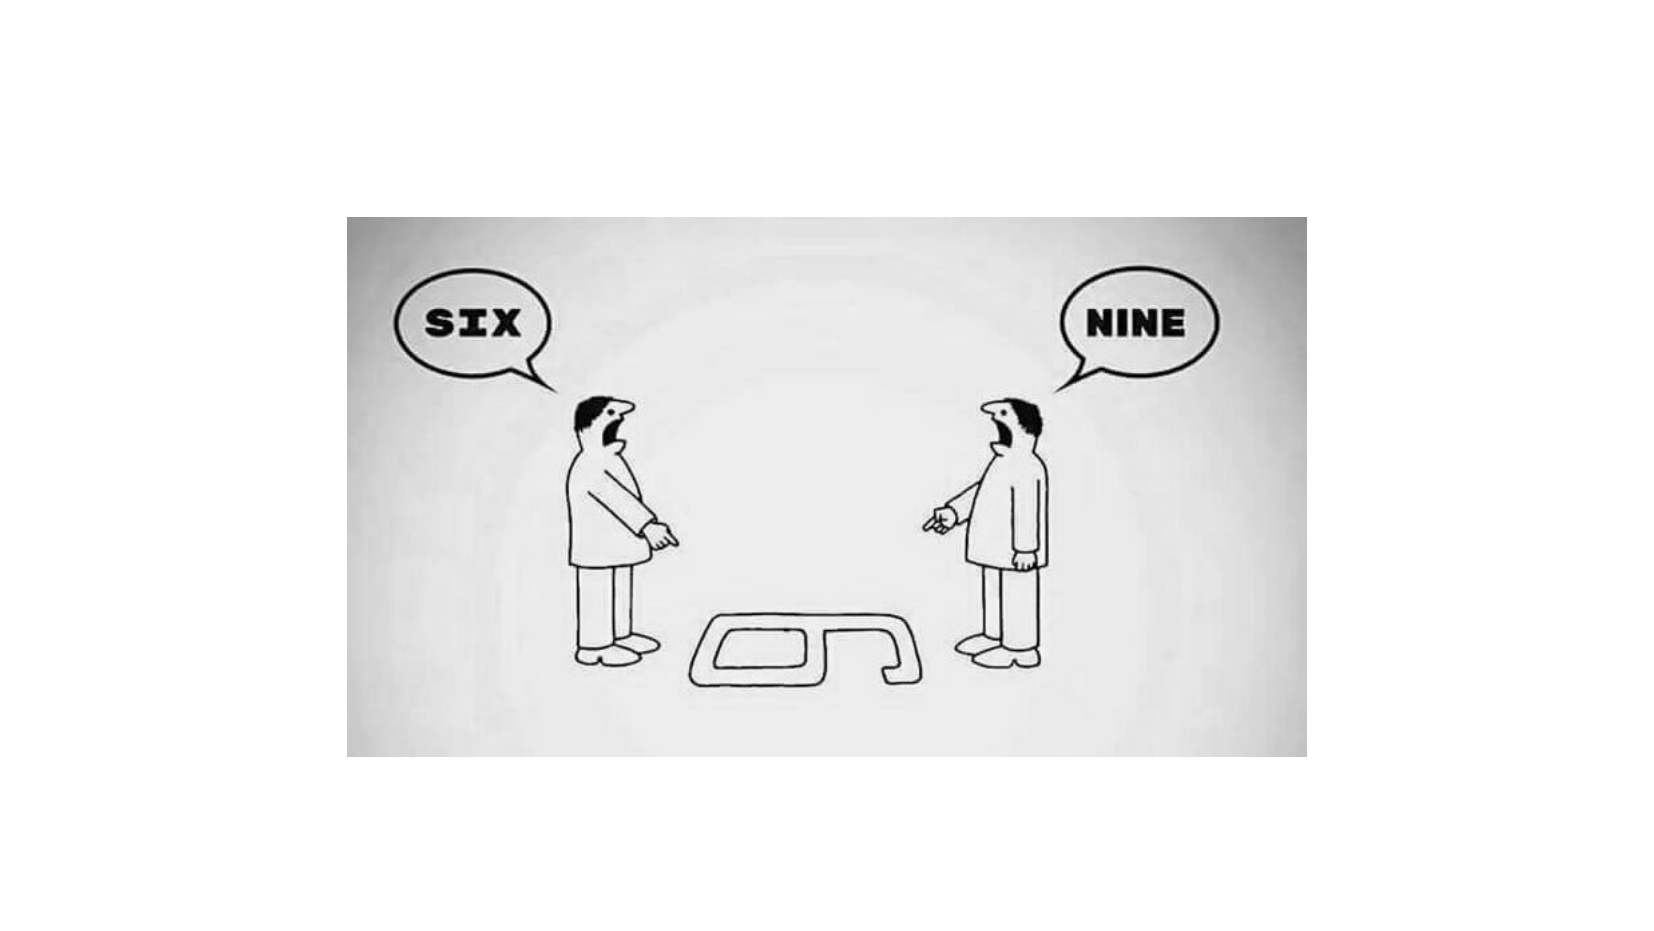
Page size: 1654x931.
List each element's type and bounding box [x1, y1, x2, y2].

picture [347, 217, 1307, 758]
